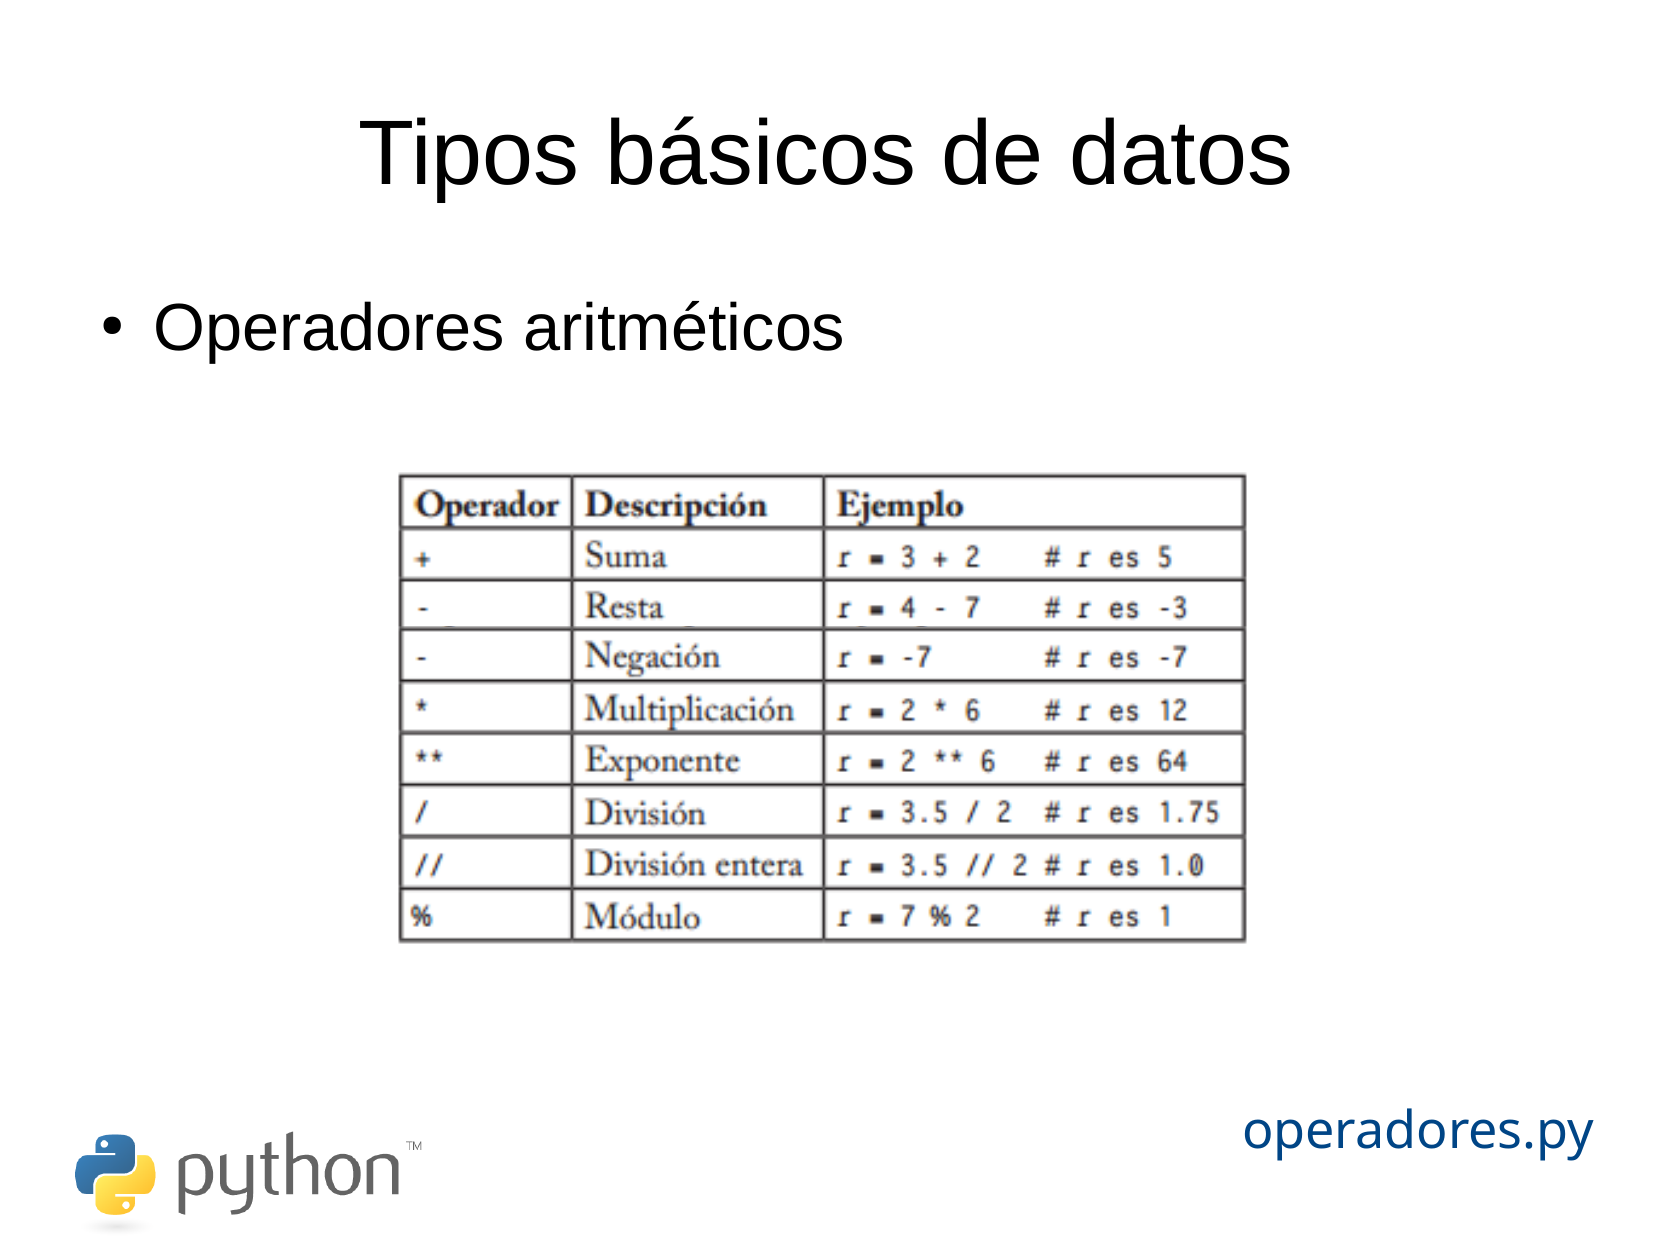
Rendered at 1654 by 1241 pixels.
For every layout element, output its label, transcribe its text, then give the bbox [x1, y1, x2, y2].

list operadores.py [472, 1092, 1595, 1182]
picture [17, 1110, 455, 1241]
picture [295, 472, 1300, 975]
title Tipos básicos de datos [82, 49, 1571, 257]
list Operadores aritméticos [82, 290, 1300, 1109]
